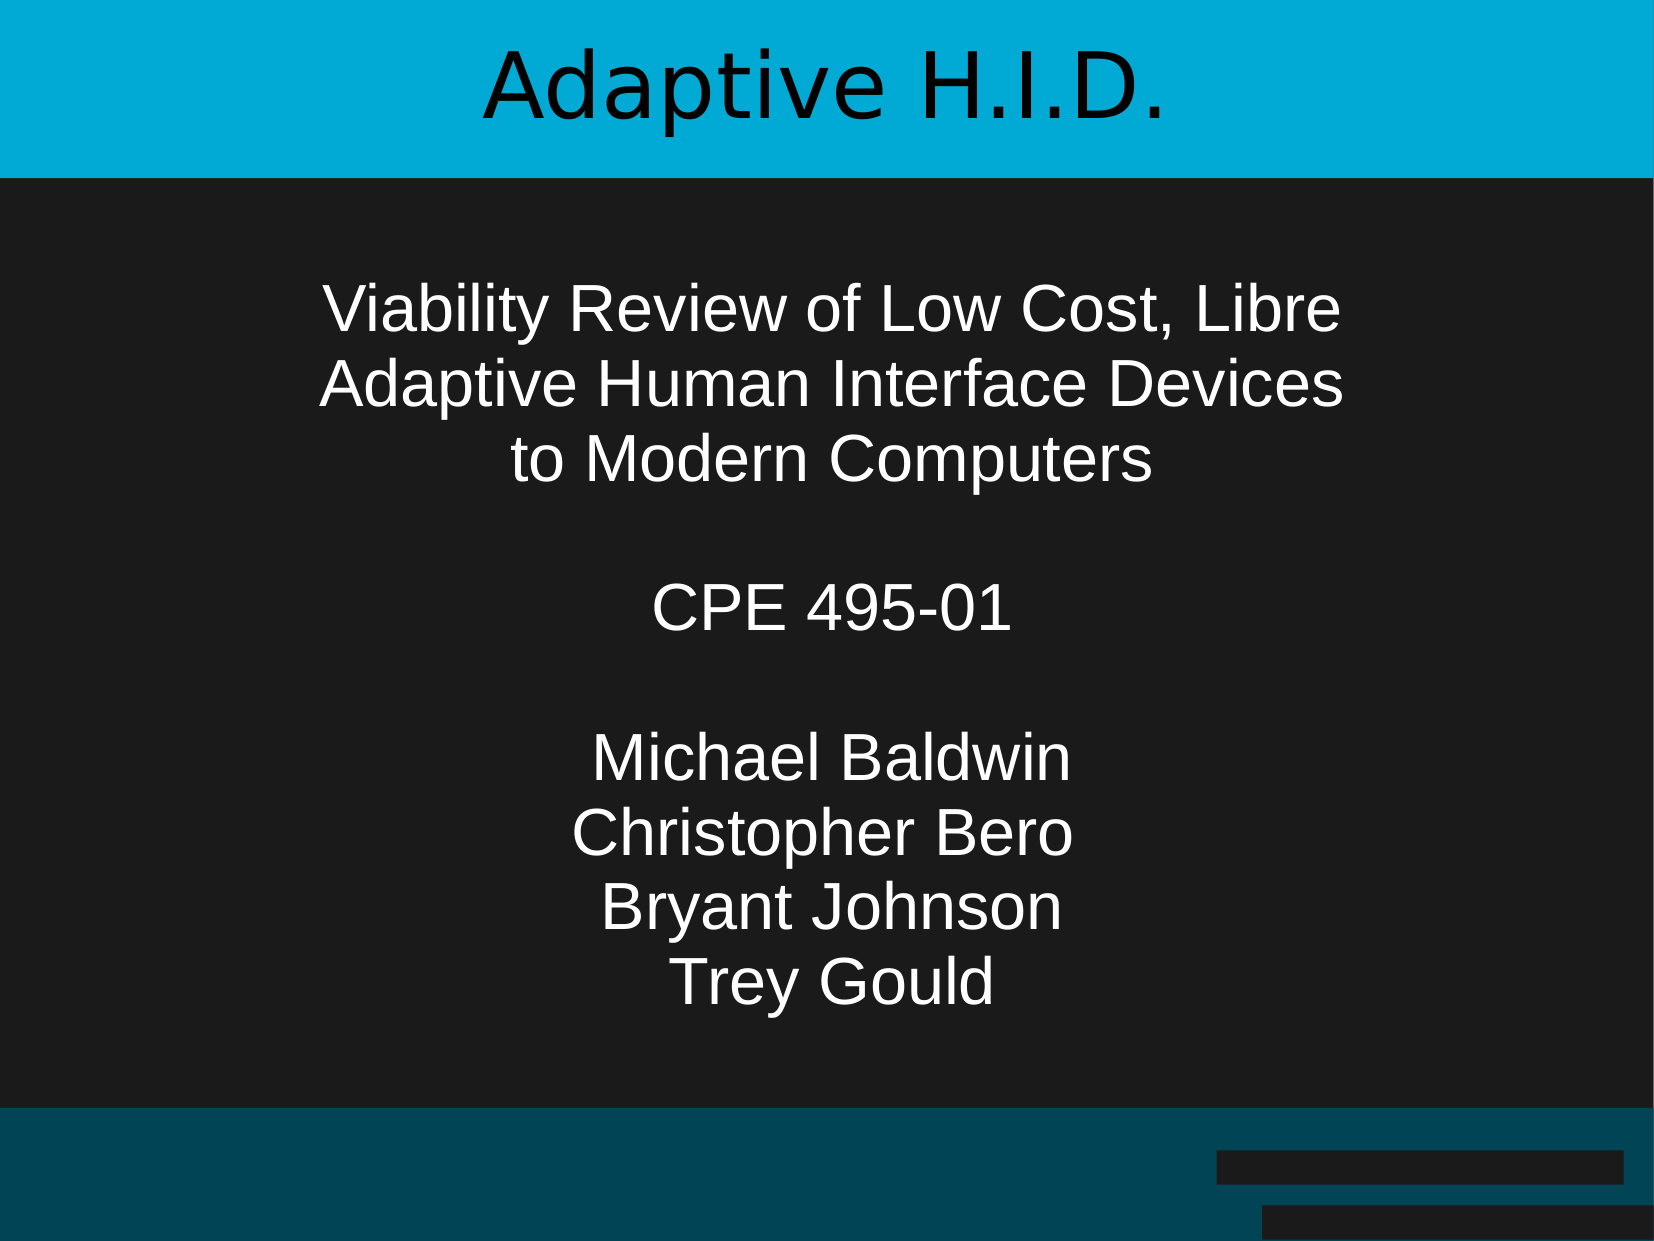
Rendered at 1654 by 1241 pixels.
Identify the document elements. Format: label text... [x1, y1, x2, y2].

title Adaptive H.I.D. [82, 8, 1571, 166]
subtitle Viability Review of Low Cost, Libre Adaptive Human Interface Devices to Modern Computers CPE 495-01 Michael Baldwin Christopher Bero Bryant Johnson Trey Gould [30, 195, 1636, 1096]
